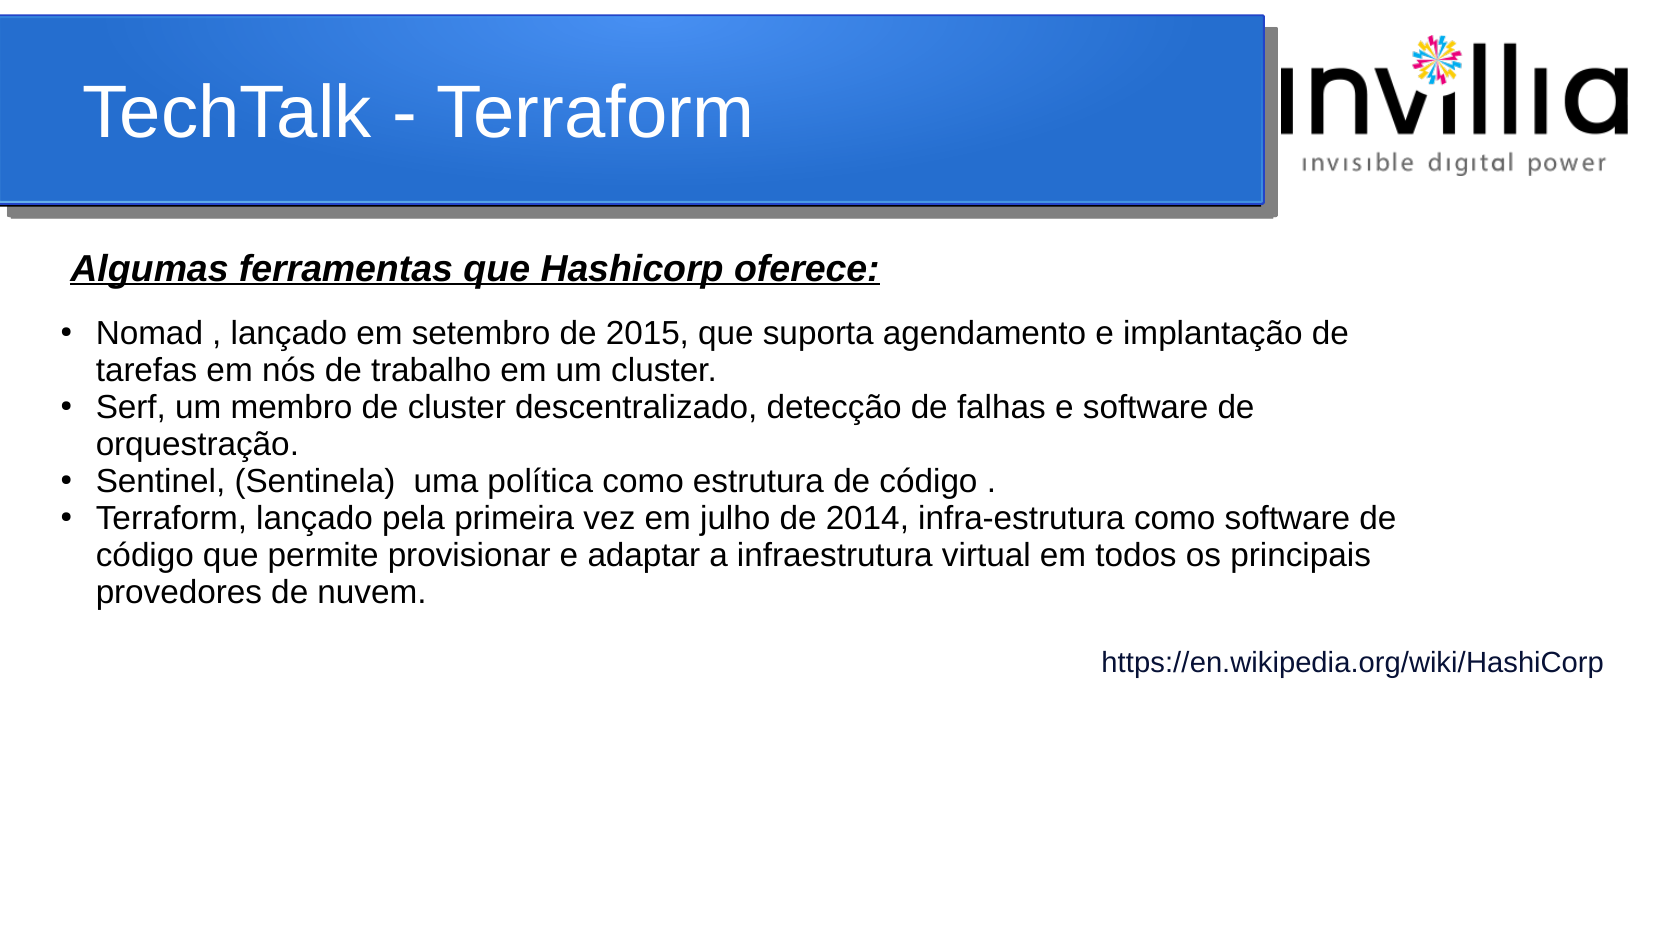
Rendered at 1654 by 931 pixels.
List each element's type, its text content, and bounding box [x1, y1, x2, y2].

text_box https://en.wikipedia.org/wiki/HashiCorp [1086, 638, 1654, 709]
text_box Algumas ferramentas que Hashicorp oferece: [55, 239, 993, 339]
picture [1281, 35, 1629, 176]
title TechTalk - Terraform [82, 35, 1235, 189]
text_box Nomad , lançado em setembro de 2015, que suporta agendamento e implantação de tarefas em nós de trabalho em um cluster. Serf, um membro de cluster descentralizado, detecção de falhas e software de orquestração. Sentinel, (Sentinela) uma política como estrutura de código . Terraform, lançado pela primeira vez em julho de 2014, infra-estrutura como software de código que permite provisionar e adaptar a infraestrutura virtual em todos os principais provedores de nuvem. [45, 307, 1452, 656]
